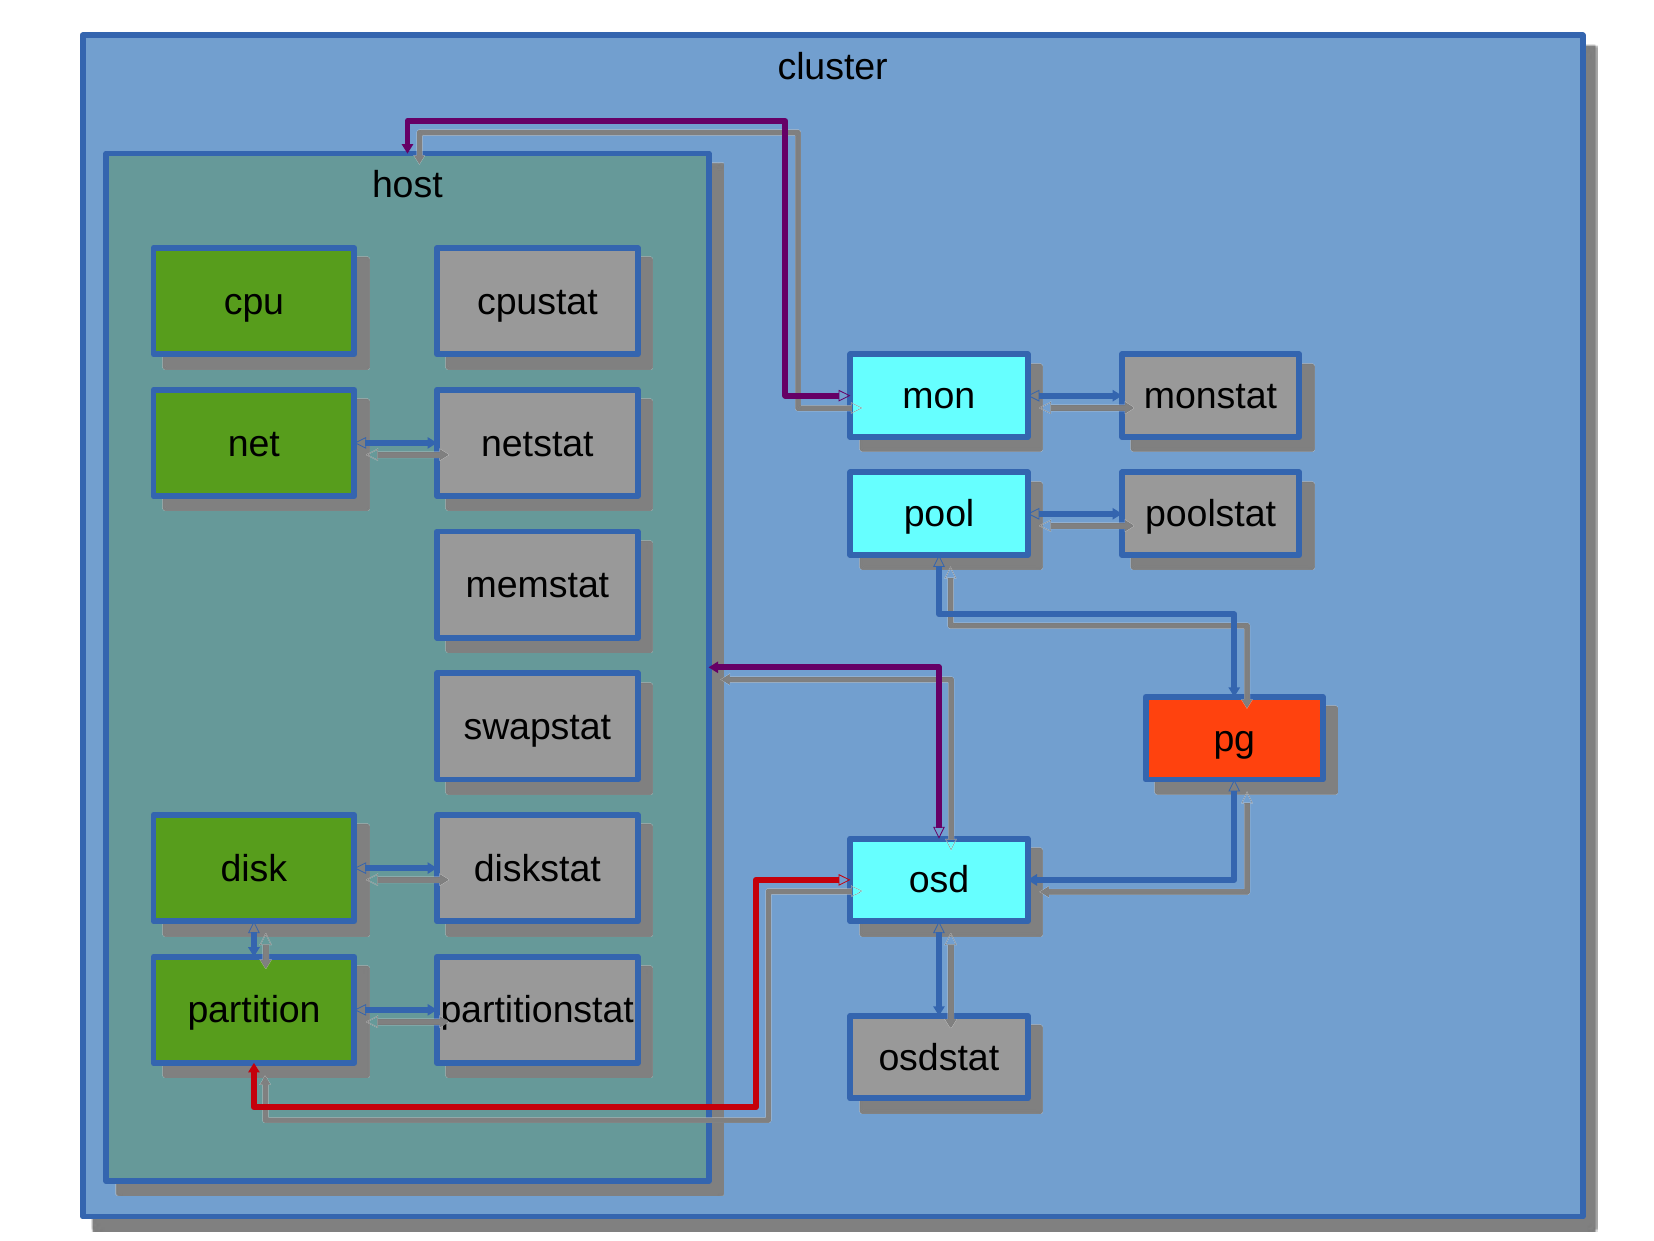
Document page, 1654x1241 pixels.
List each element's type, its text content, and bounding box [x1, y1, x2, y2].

text_box osd [850, 838, 1028, 922]
text_box cluster [82, 35, 1583, 1217]
text_box cpustat [437, 248, 638, 355]
text_box mon [850, 354, 1028, 438]
text_box net [153, 389, 355, 497]
text_box host [106, 153, 709, 1182]
text_box monstat [1122, 354, 1300, 438]
text_box pool [850, 472, 1028, 556]
text_box poolstat [1122, 472, 1300, 556]
text_box swapstat [437, 673, 638, 780]
text_box partition [153, 956, 355, 1063]
text_box memstat [437, 531, 638, 638]
text_box disk [153, 814, 355, 922]
text_box diskstat [437, 814, 638, 922]
text_box cpu [153, 248, 355, 355]
text_box netstat [437, 389, 638, 497]
text_box partitionstat [437, 956, 638, 1063]
text_box host [269, 1095, 709, 1102]
text_box osdstat [850, 1015, 1028, 1099]
text_box pg [1145, 696, 1323, 780]
